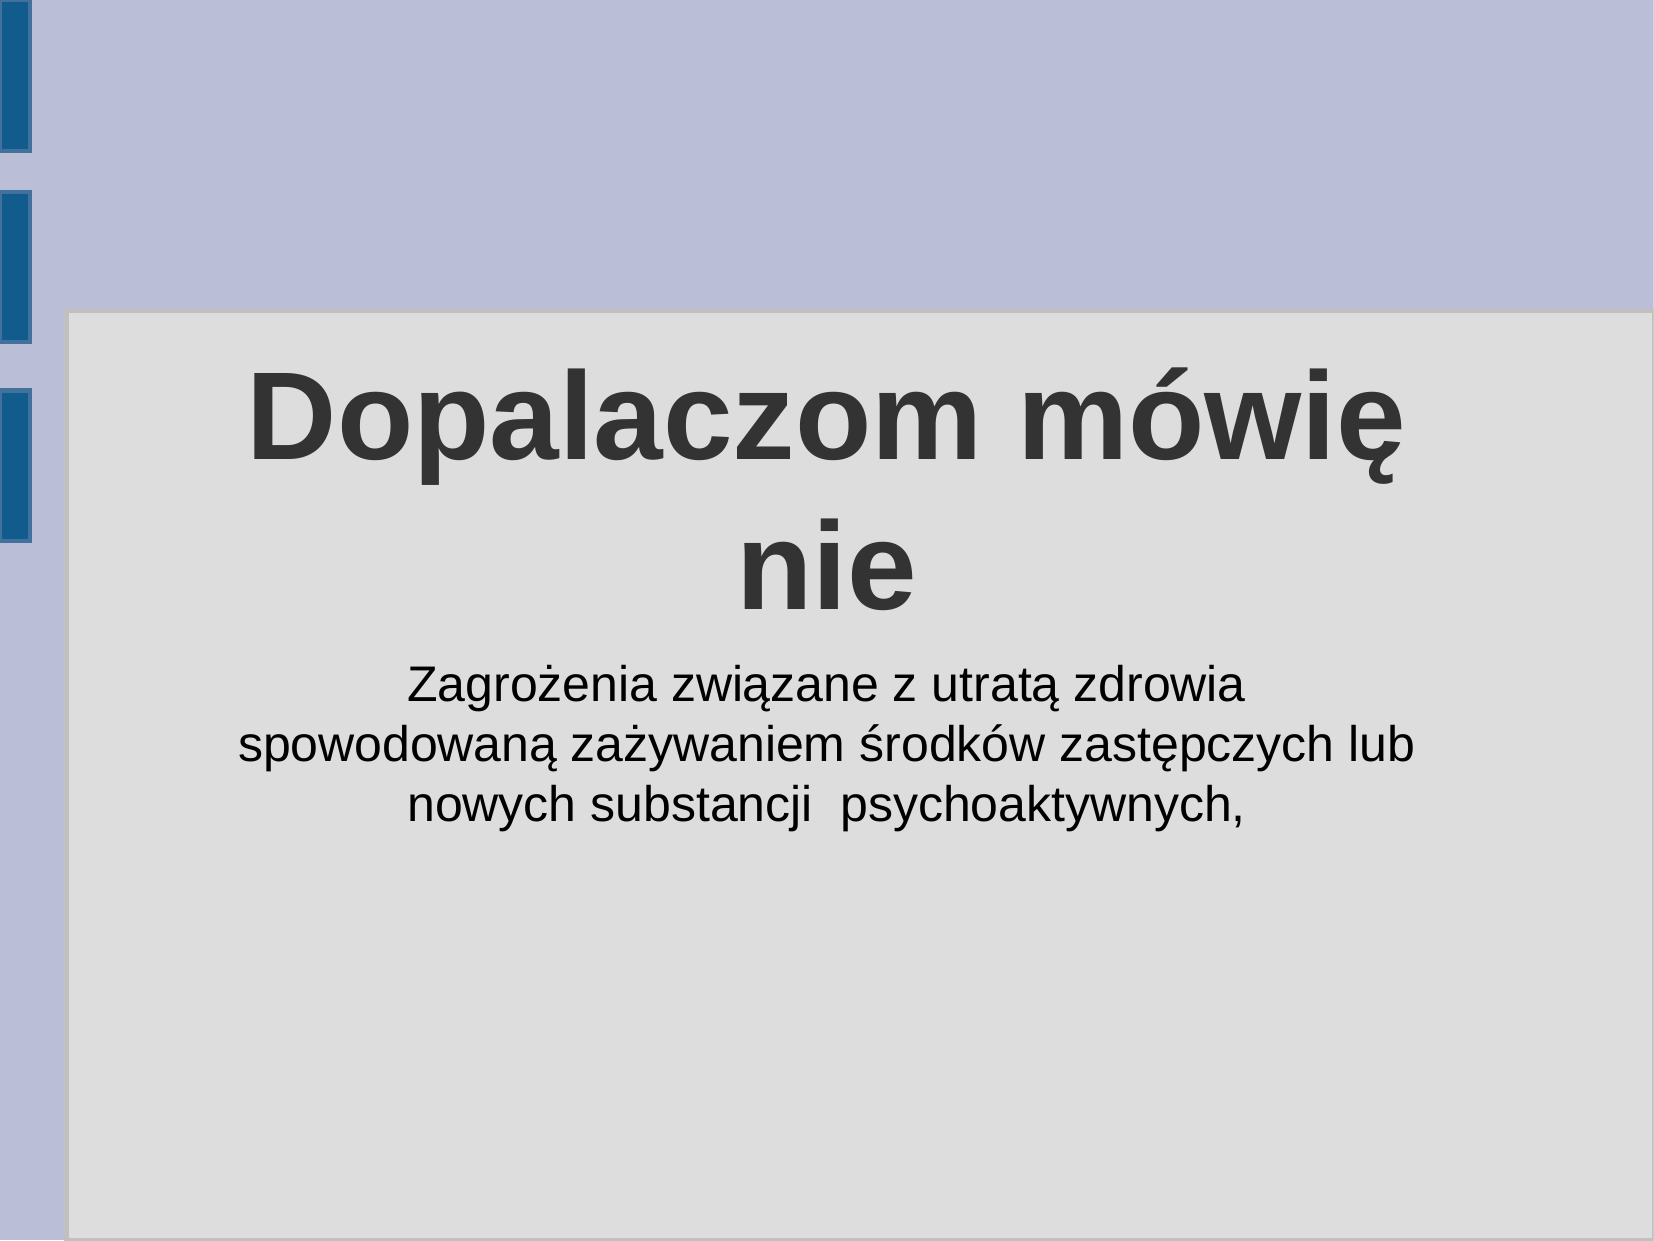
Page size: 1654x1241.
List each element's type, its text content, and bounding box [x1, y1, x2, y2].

subtitle Zagrożenia związane z utratą zdrowia spowodowaną zażywaniem środków zastępczych lub nowych substancji psychoaktywnych, [206, 651, 1447, 951]
title Dopalaczom mówię nie [206, 202, 1447, 635]
